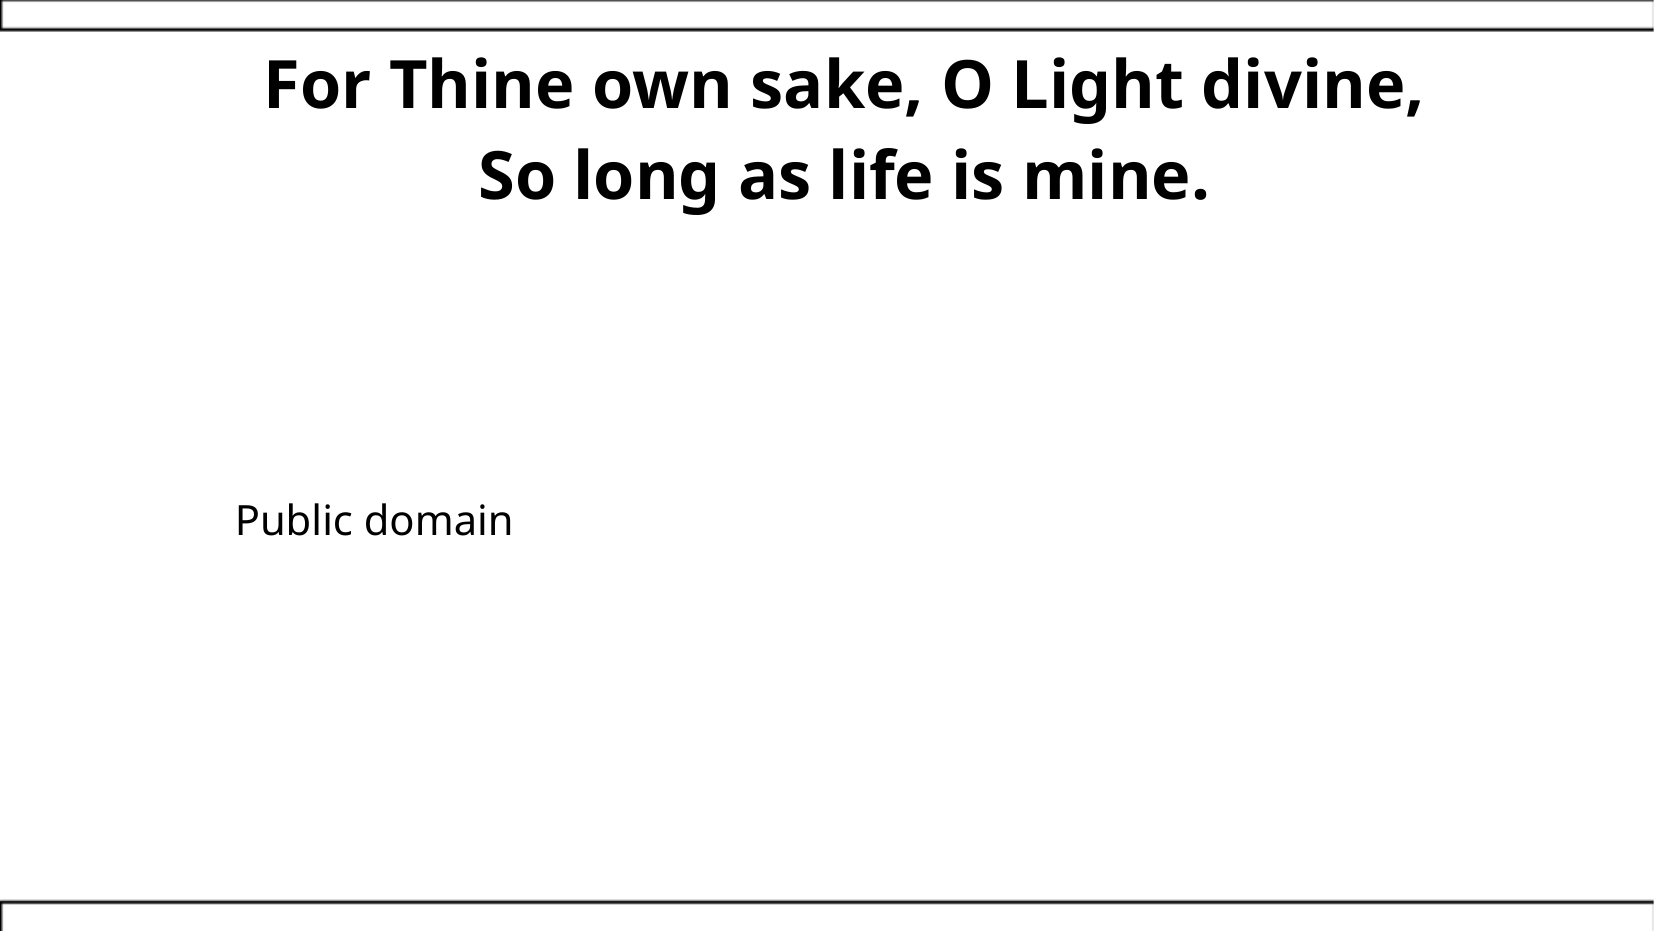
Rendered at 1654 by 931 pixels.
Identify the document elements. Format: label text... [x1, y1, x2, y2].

text_box For Thine own sake, O Light divine, So long as life is mine. Public domain [150, 30, 1540, 574]
picture [0, 0, 1654, 931]
